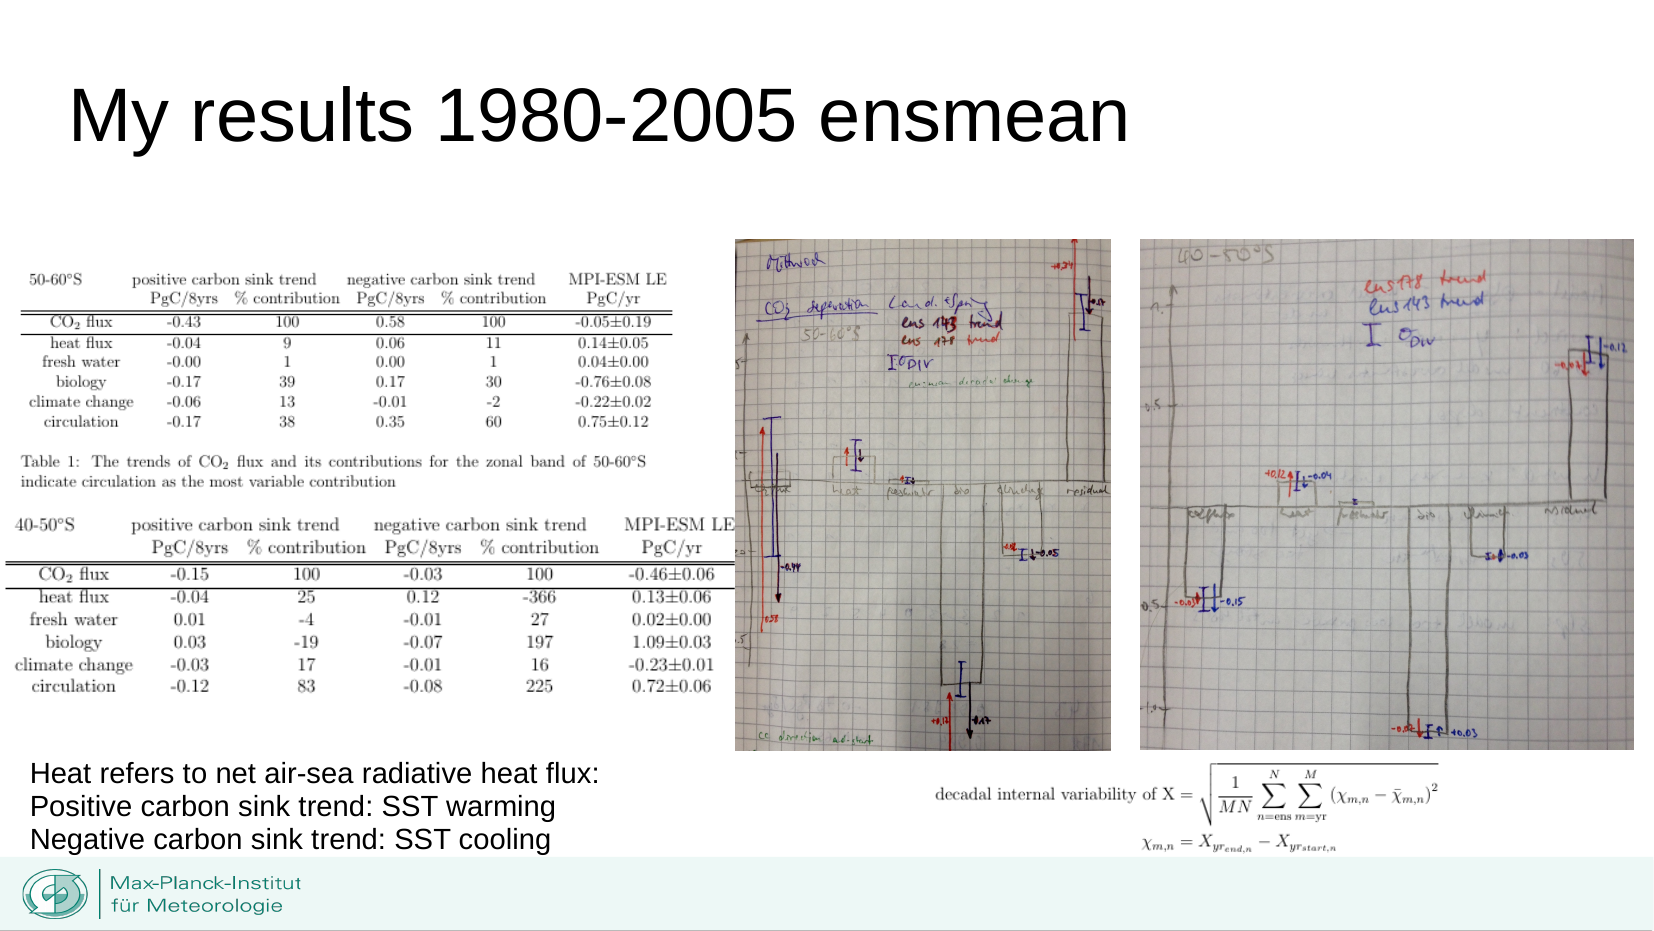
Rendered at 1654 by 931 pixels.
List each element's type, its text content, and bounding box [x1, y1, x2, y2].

picture [1140, 239, 1634, 751]
title My results 1980-2005 ensmean [68, 37, 1571, 193]
text_box Heat refers to net air-sea radiative heat flux: Positive carbon sink trend: SST warming Negative carbon sink trend: SST cooling [15, 750, 736, 864]
picture [9, 267, 676, 496]
picture [930, 757, 1447, 856]
picture [3, 239, 1111, 751]
